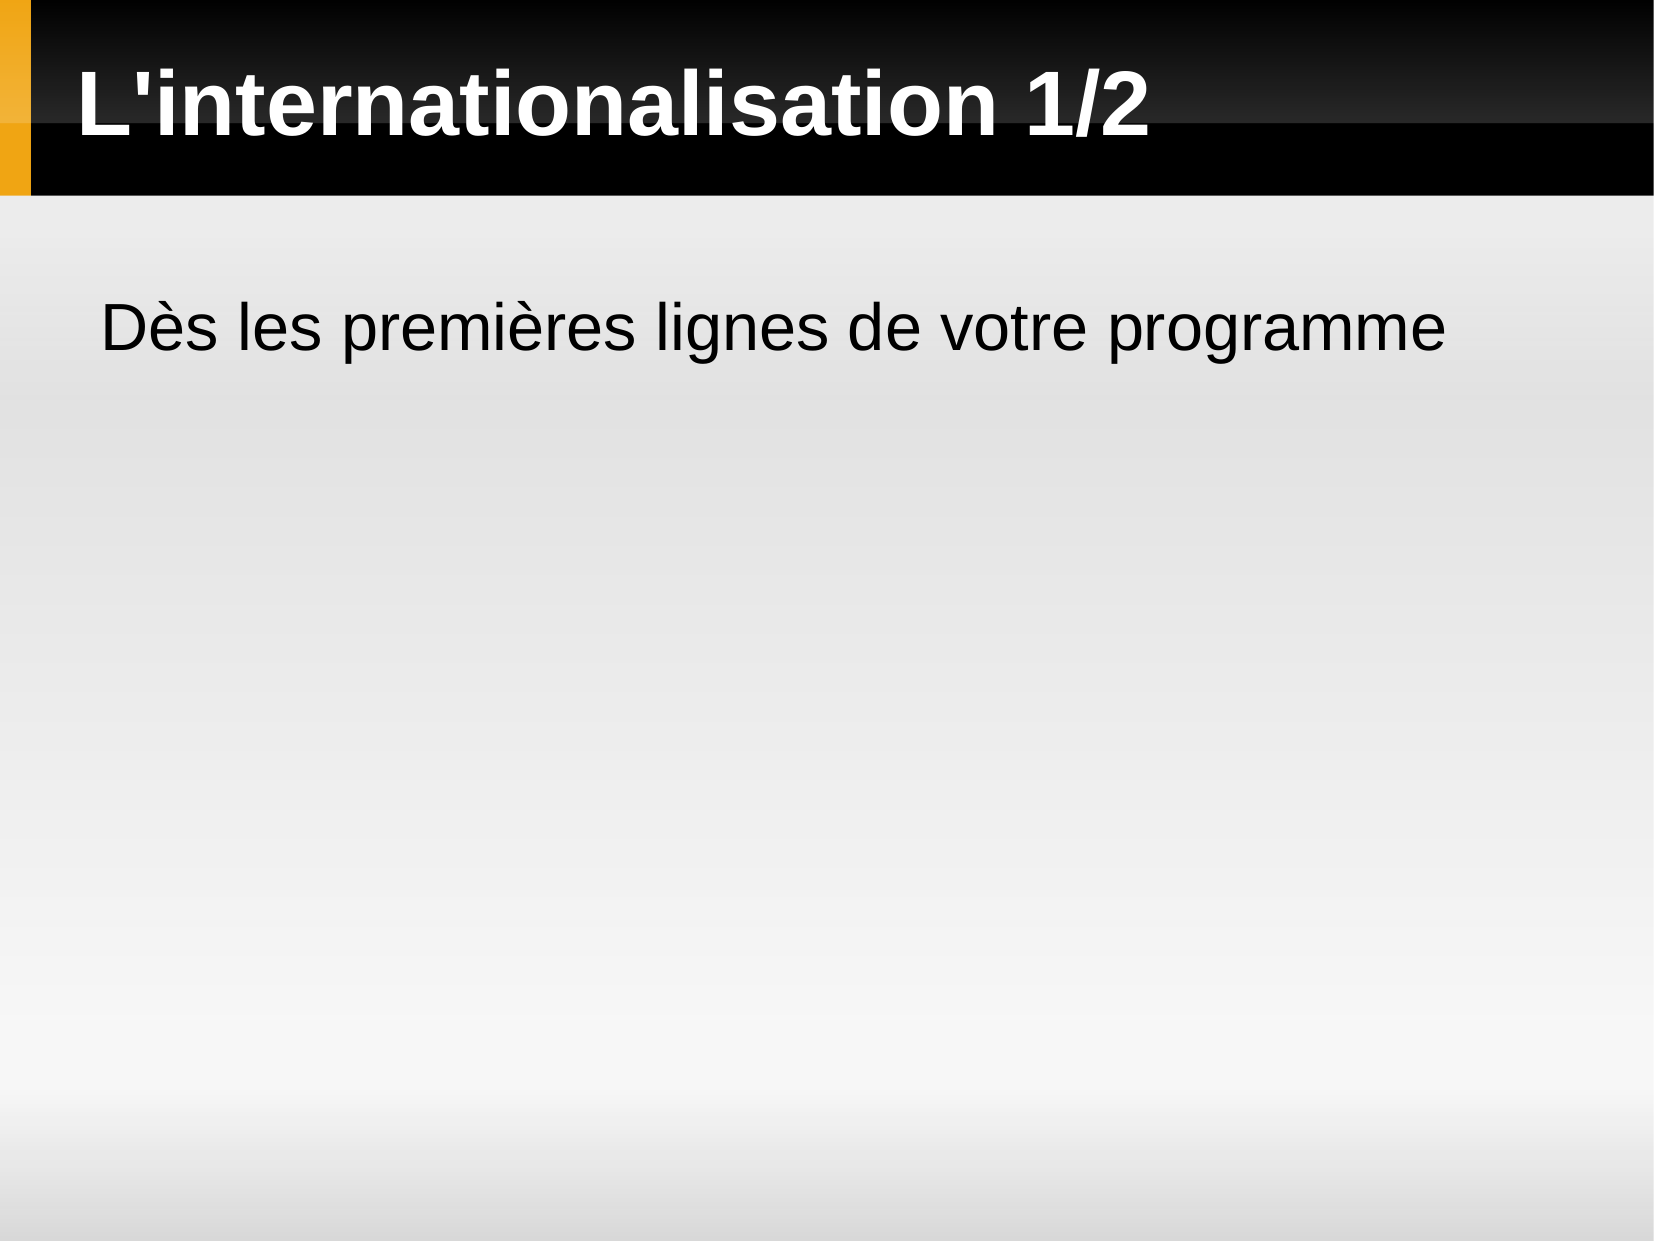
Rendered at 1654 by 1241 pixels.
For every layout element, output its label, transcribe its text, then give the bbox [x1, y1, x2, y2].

title L'internationalisation 1/2 [76, 7, 1565, 200]
list Dès les premières lignes de votre programme [82, 290, 1571, 1094]
picture [0, 0, 1654, 1241]
